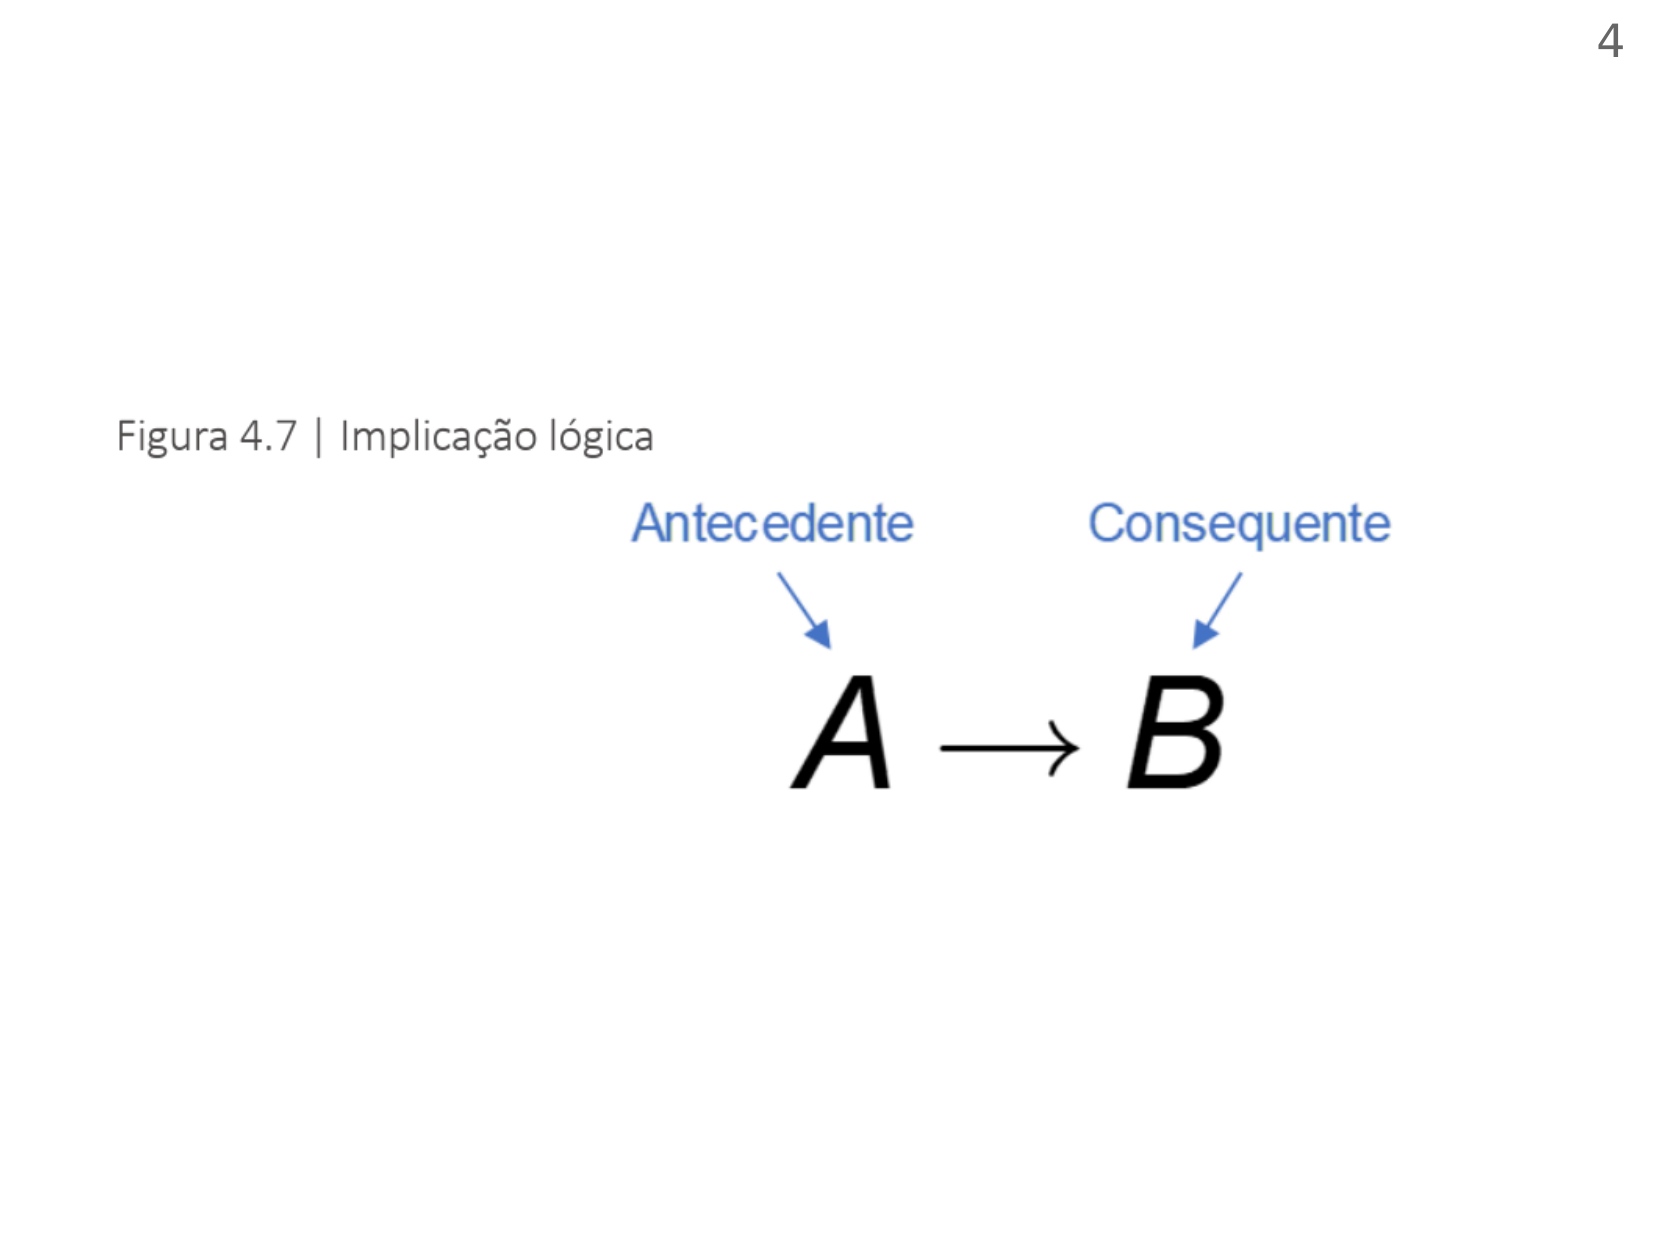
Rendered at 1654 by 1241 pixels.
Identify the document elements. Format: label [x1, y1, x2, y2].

picture [112, 413, 1402, 804]
